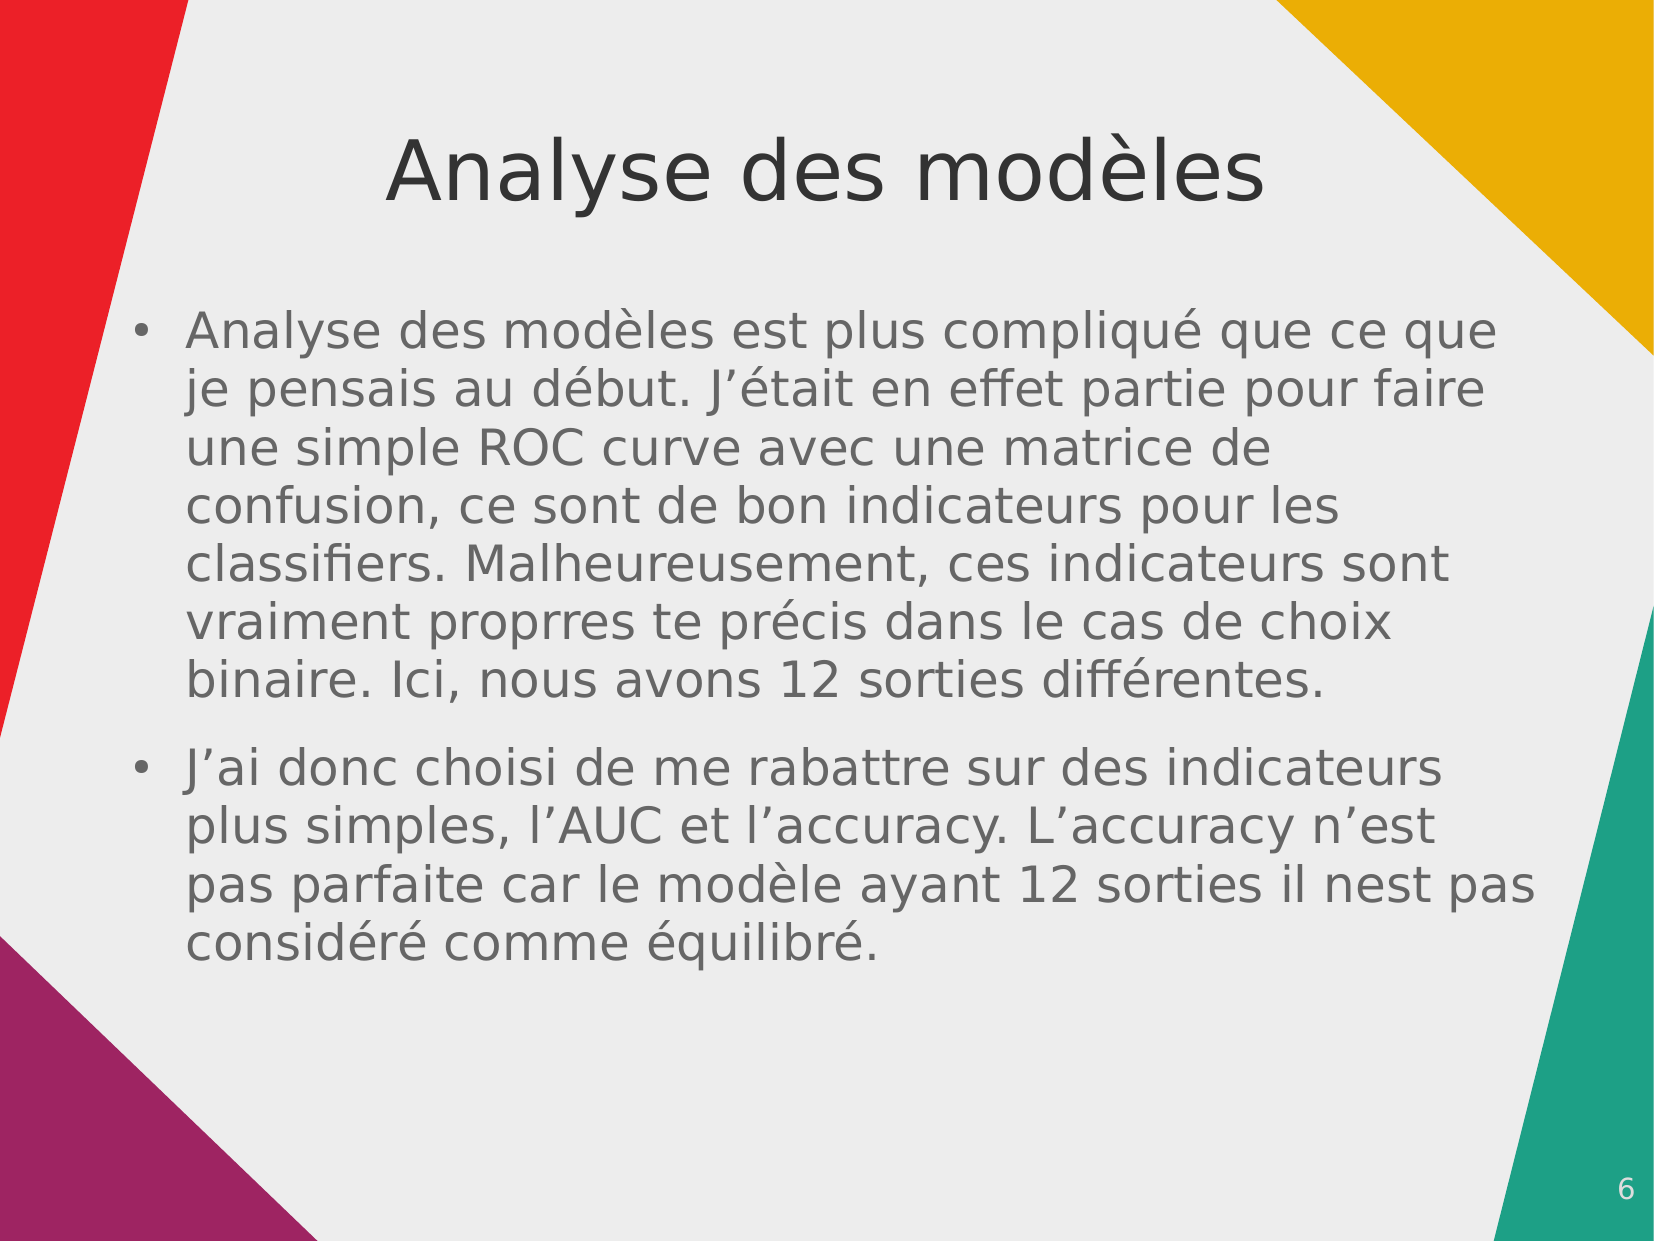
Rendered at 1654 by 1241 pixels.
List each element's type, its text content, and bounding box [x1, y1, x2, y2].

title Analyse des modèles [114, 73, 1539, 271]
list Analyse des modèles est plus compliqué que ce que je pensais au début. J’était en effet partie pour faire une simple ROC curve avec une matrice de confusion, ce sont de bon indicateurs pour les classifiers. Malheureusement, ces indicateurs sont vraiment proprres te précis dans le cas de choix binaire. Ici, nous avons 12 sorties différentes. J’ai donc choisi de me rabattre sur des indicateurs plus simples, l’AUC et l’accuracy. L’accuracy n’est pas parfaite car le modèle ayant 12 sorties il nest pas considéré comme équilibré. [114, 302, 1539, 1033]
